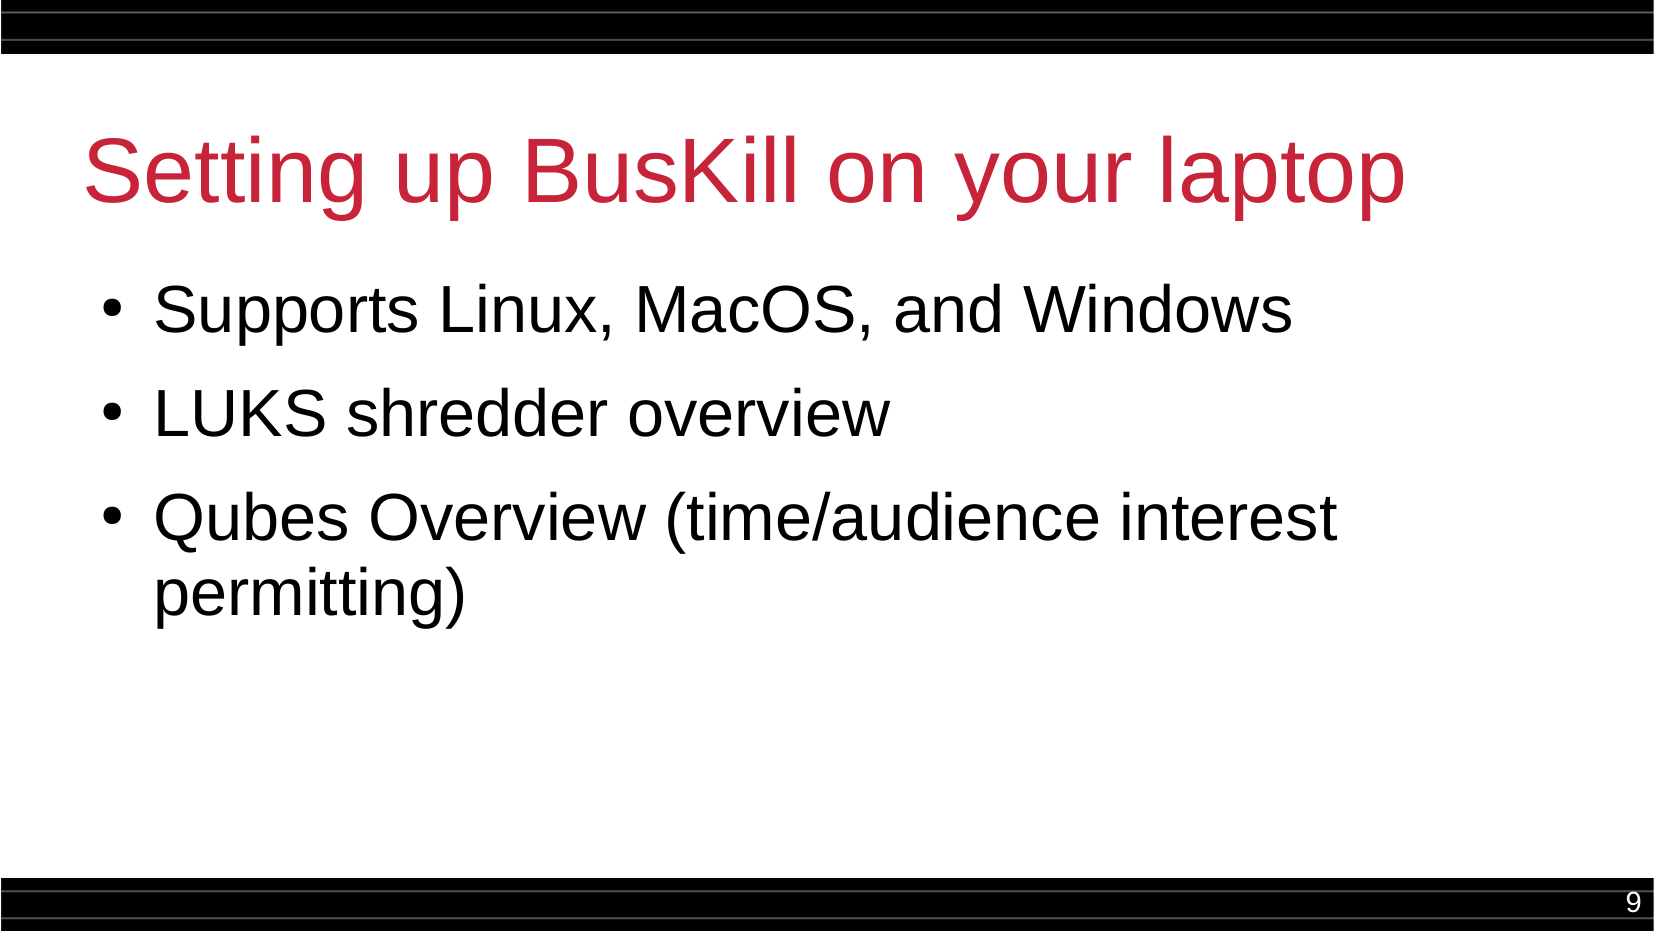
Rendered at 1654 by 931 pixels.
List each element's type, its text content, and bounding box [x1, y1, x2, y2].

list Supports Linux, MacOS, and Windows LUKS shredder overview Qubes Overview (time/audience interest permitting) [82, 271, 1571, 758]
title Setting up BusKill on your laptop [82, 92, 1571, 249]
picture [1, 878, 1654, 931]
picture [1, 0, 1654, 54]
